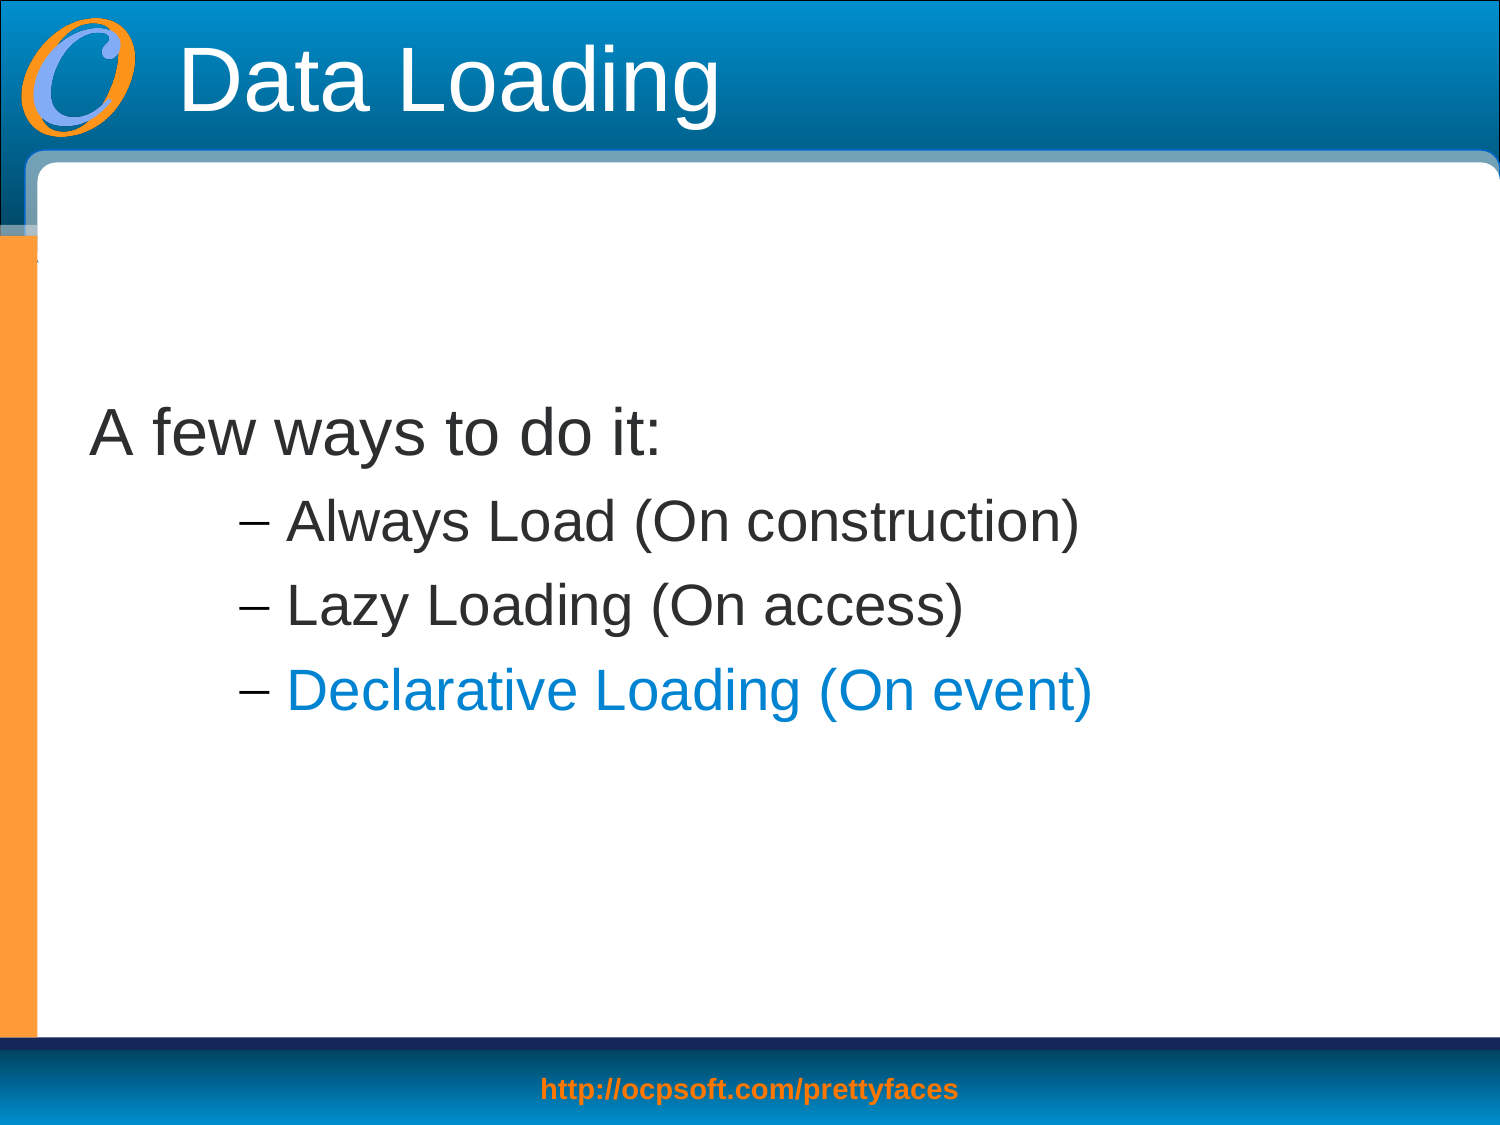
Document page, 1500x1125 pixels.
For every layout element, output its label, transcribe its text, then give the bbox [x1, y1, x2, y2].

list A few ways to do it: Always Load (On construction) Lazy Loading (On access) Declarative Loading (On event) [75, 187, 1425, 1005]
title Data Loading [162, 11, 1463, 138]
picture [22, 19, 135, 136]
